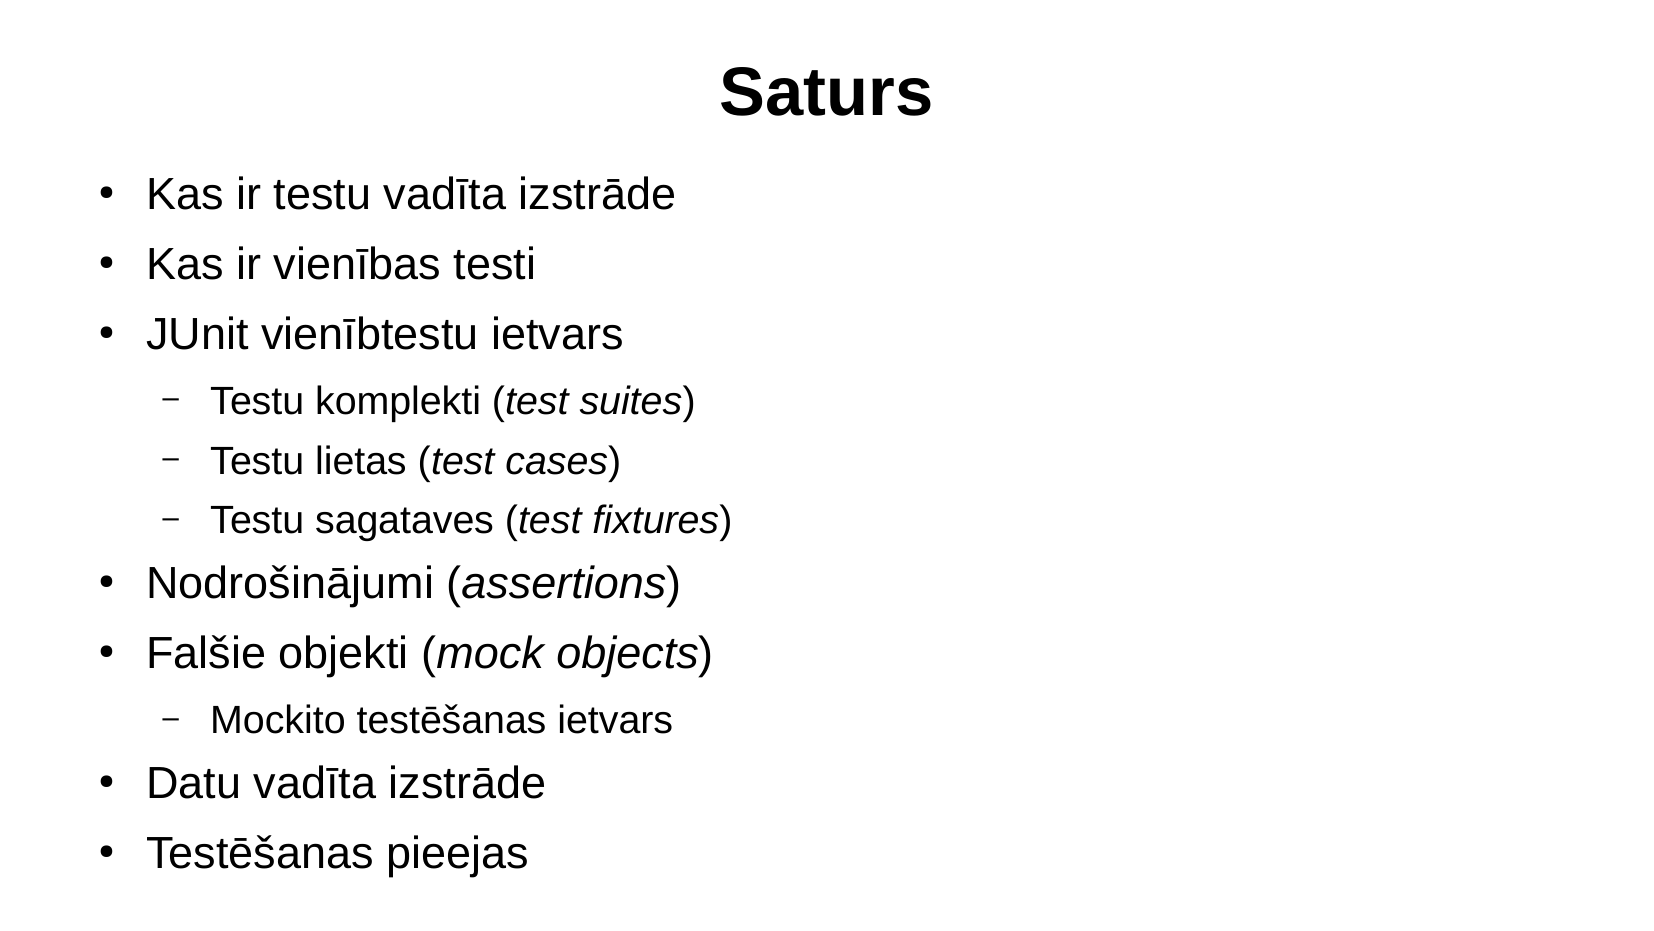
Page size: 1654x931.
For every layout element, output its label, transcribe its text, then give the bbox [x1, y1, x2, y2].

list Kas ir testu vadīta izstrāde Kas ir vienības testi JUnit vienībtestu ietvars Testu komplekti (test suites) Testu lietas (test cases) Testu sagataves (test fixtures) Nodrošinājumi (assertions) Falšie objekti (mock objects) Mockito testēšanas ietvars Datu vadīta izstrāde Testēšanas pieejas [82, 168, 1538, 889]
title Saturs [82, 37, 1571, 147]
